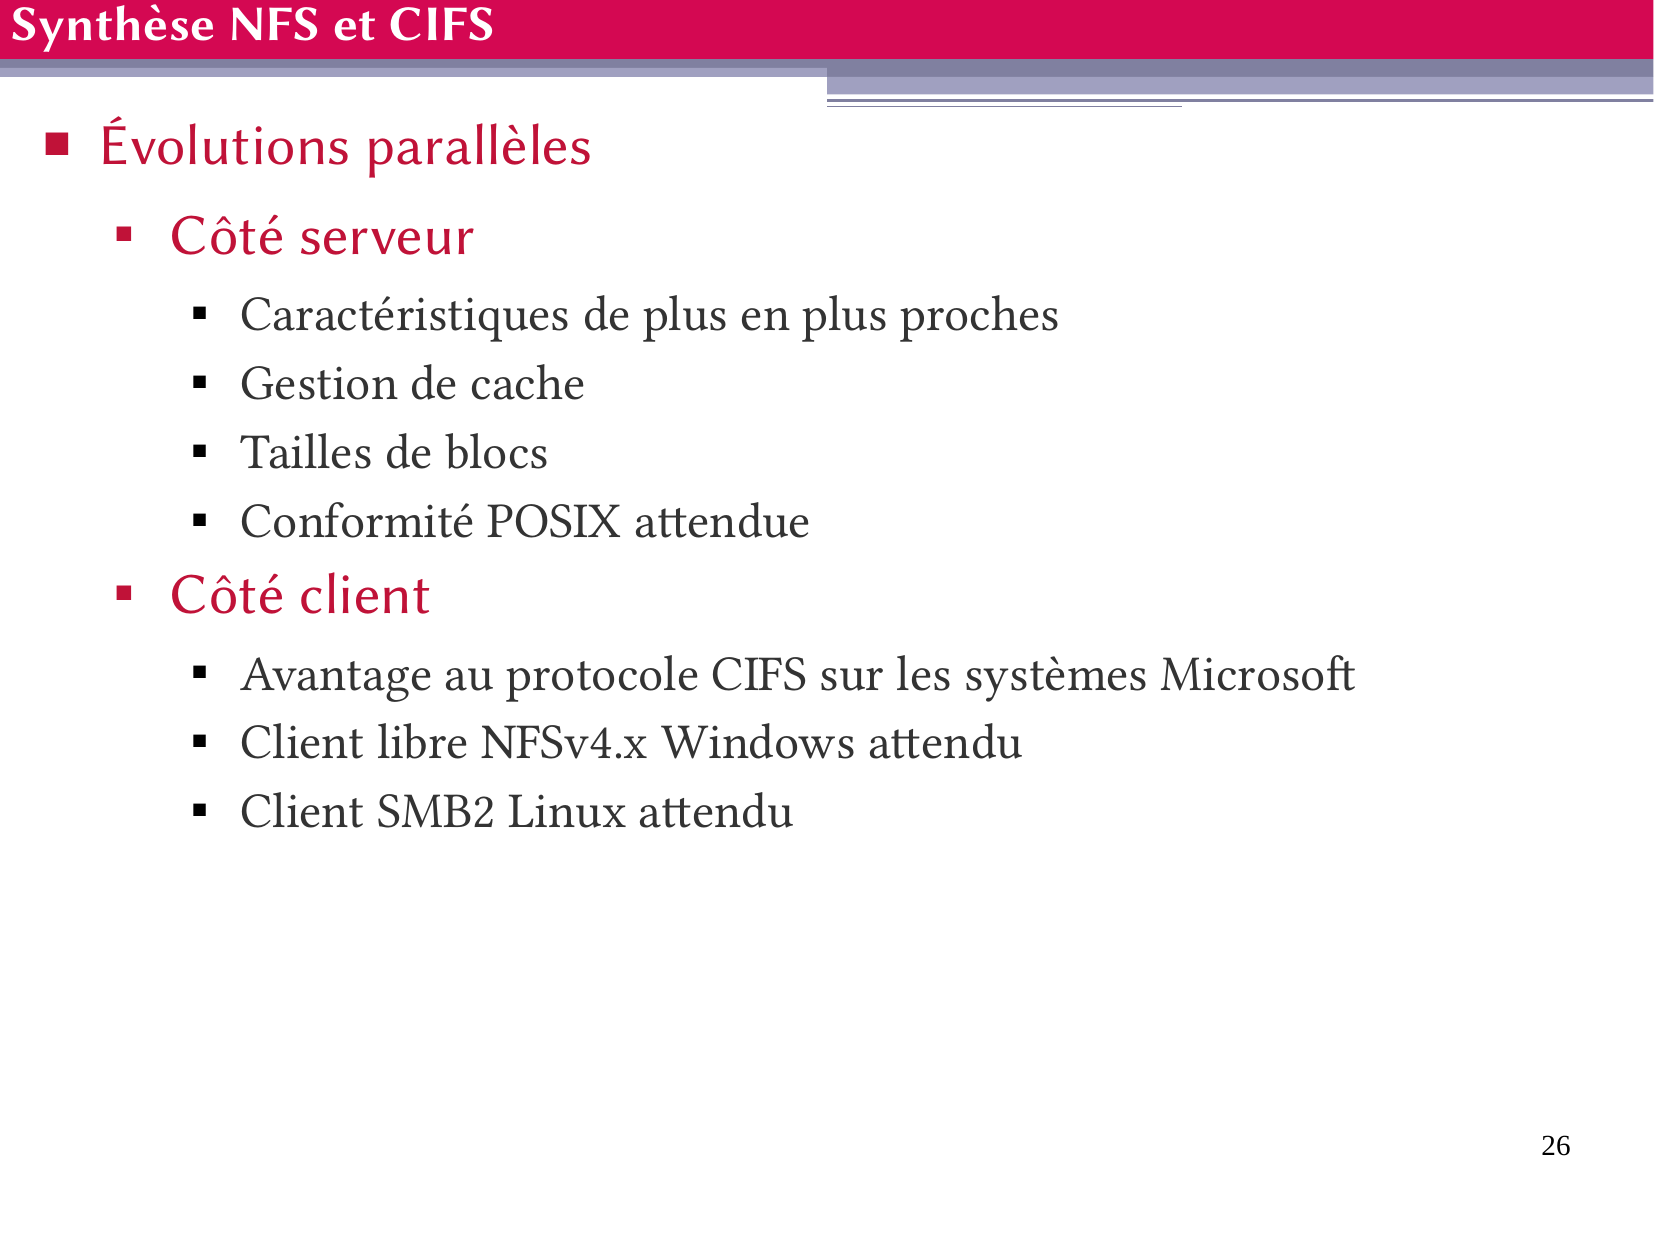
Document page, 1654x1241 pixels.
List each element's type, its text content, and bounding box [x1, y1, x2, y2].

text_box [0, 0, 1654, 136]
list Évolutions parallèles Côté serveur Caractéristiques de plus en plus proches Gestion de cache Tailles de blocs Conformité POSIX attendue Côté client Avantage au protocole CIFS sur les systèmes Microsoft Client libre NFSv4.x Windows attendu Client SMB2 Linux attendu [27, 112, 1595, 1182]
list Synthèse NFS et CIFS [11, 0, 1270, 54]
